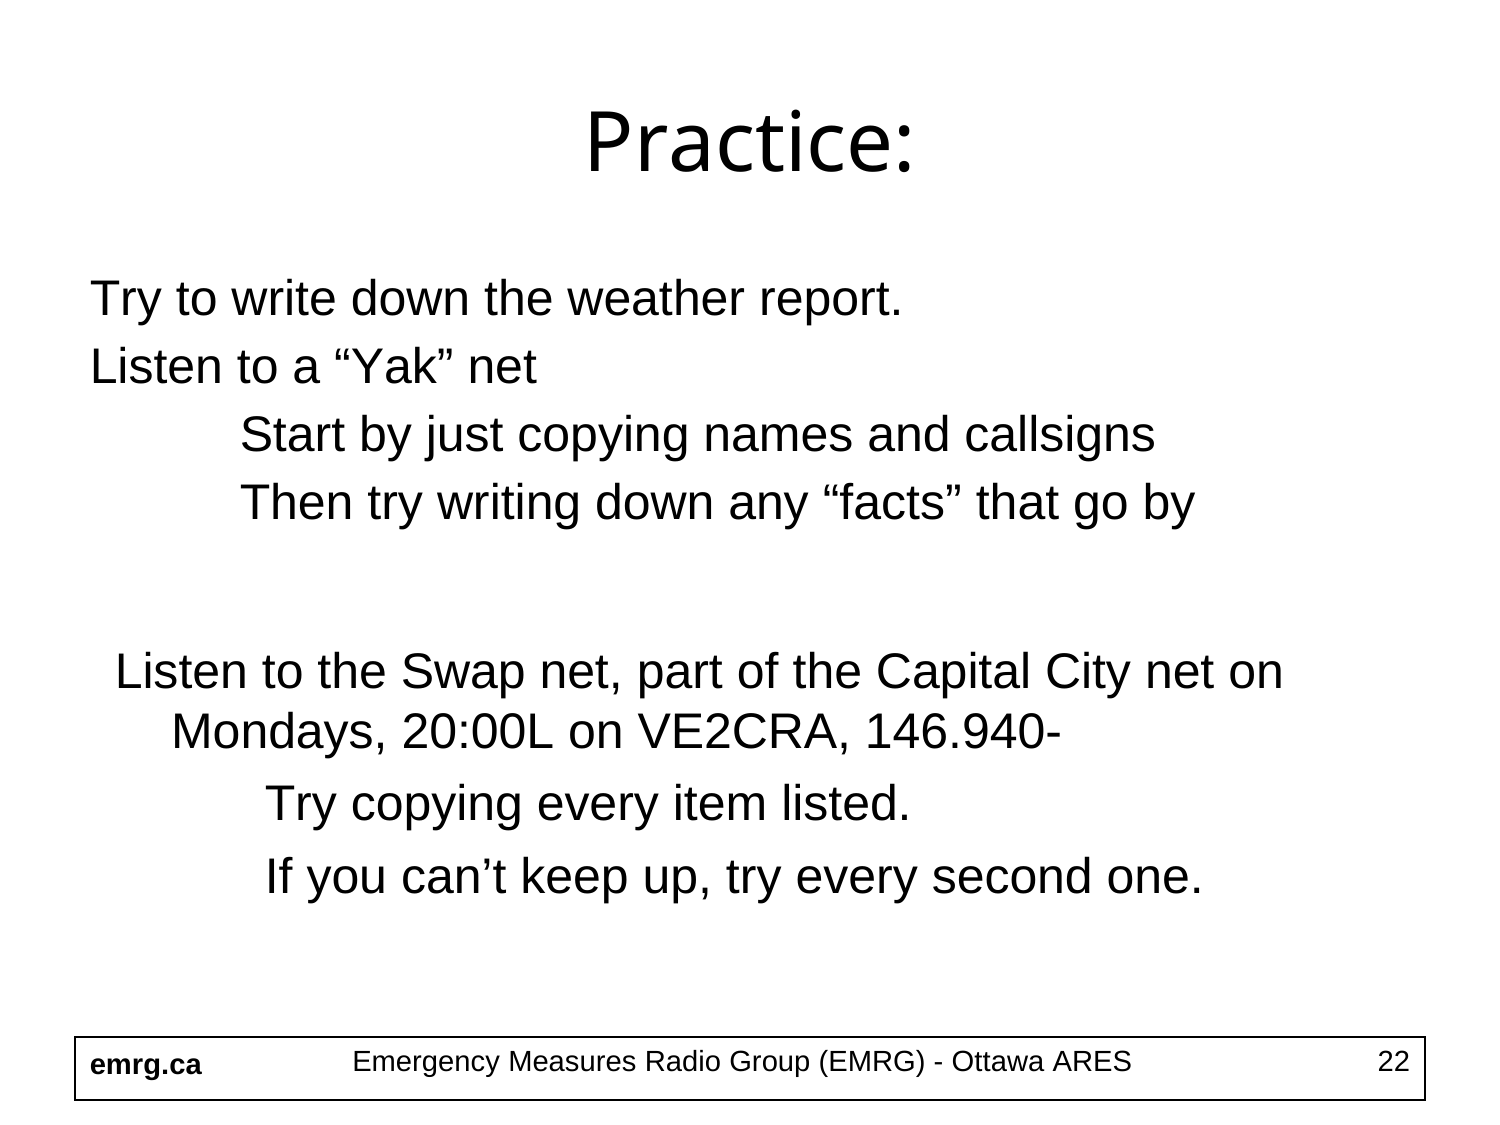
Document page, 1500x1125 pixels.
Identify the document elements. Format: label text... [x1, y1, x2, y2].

list Try to write down the weather report. Listen to a “Yak” net Start by just copying names and callsigns Then try writing down any “facts” that go by [75, 262, 1426, 567]
text_box Listen to the Swap net, part of the Capital City net on Mondays, 20:00L on VE2CRA, 146.940- Try copying every item listed. If you can’t keep up, try every second one. [99, 630, 1450, 935]
title Practice: [75, 45, 1426, 233]
